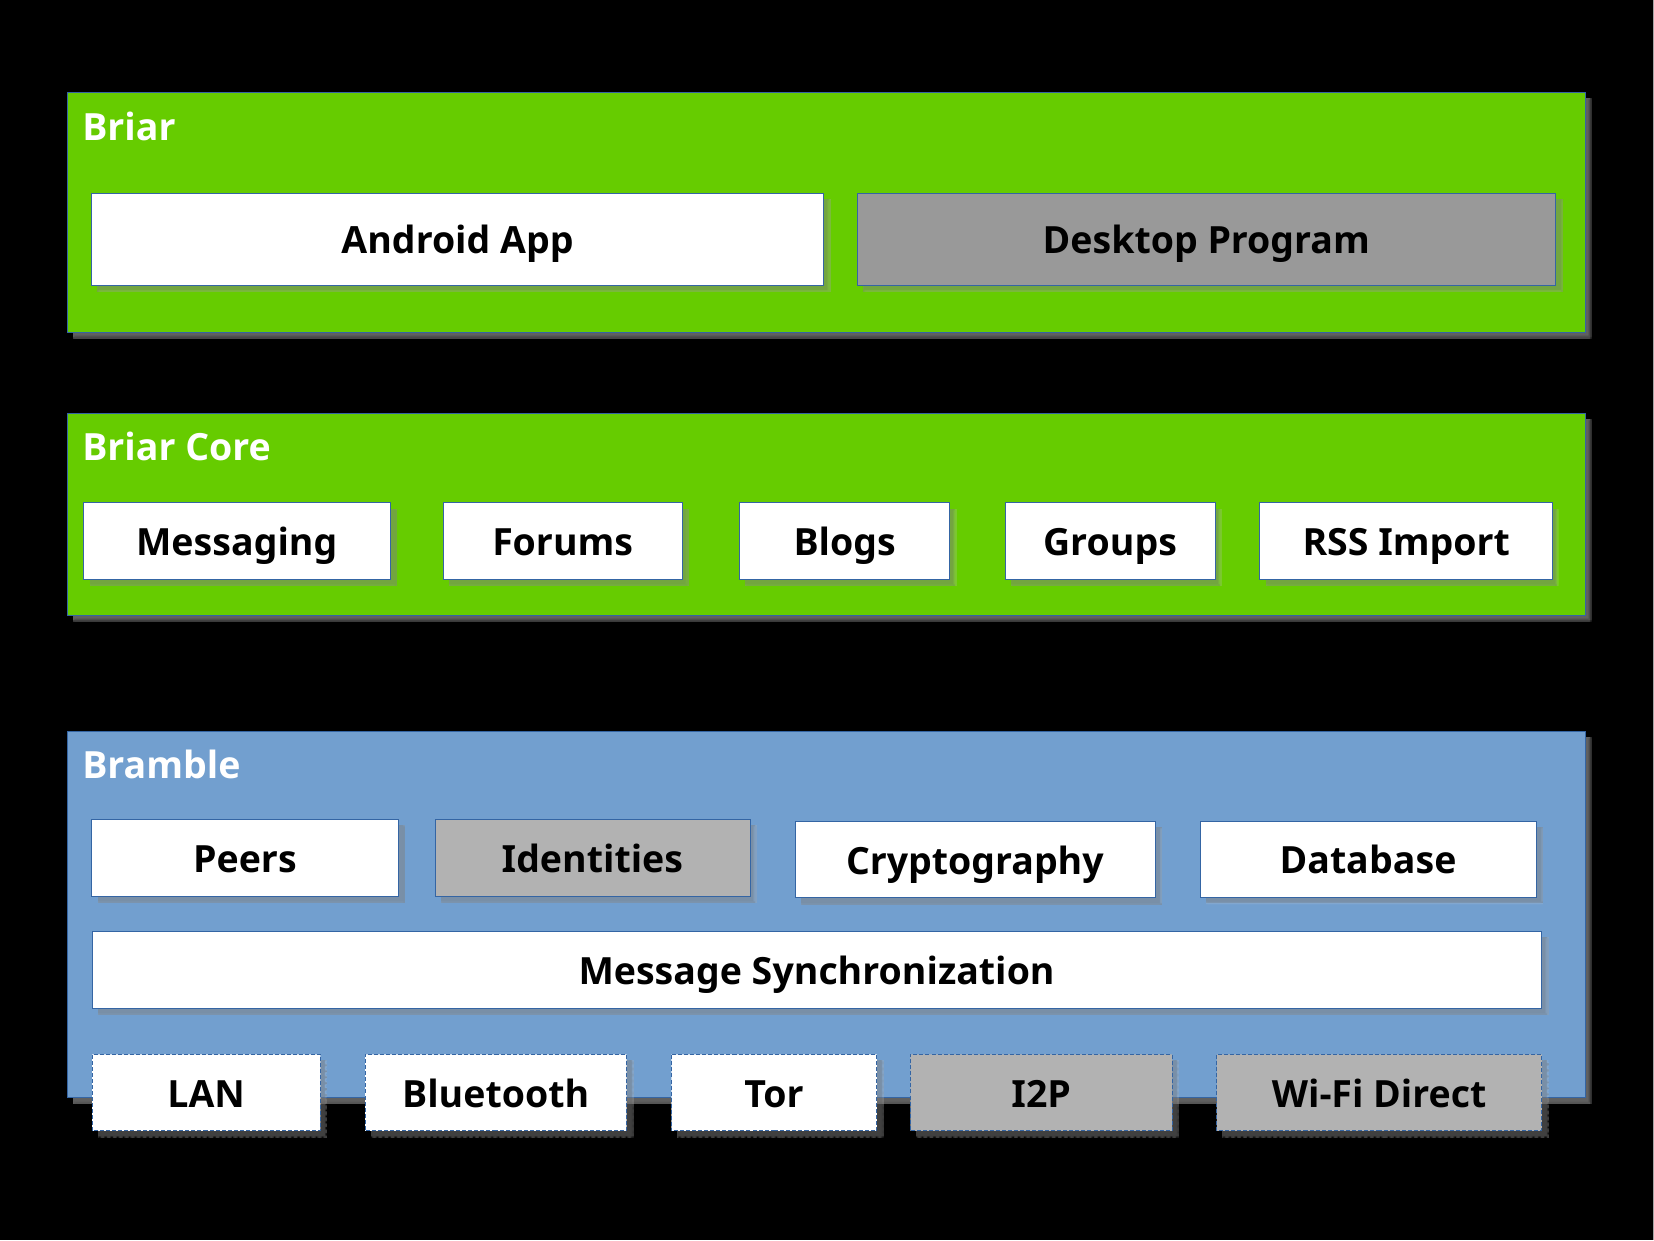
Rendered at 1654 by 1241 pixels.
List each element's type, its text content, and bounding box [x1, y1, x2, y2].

text_box Blogs [739, 502, 950, 580]
text_box Forums [443, 502, 683, 580]
text_box Bramble [67, 731, 1586, 1098]
text_box LAN [92, 1054, 321, 1131]
text_box Message Synchronization [92, 931, 1542, 1009]
text_box Tor [671, 1054, 877, 1131]
text_box I2P [910, 1054, 1173, 1131]
text_box Identities [435, 819, 751, 897]
text_box Bluetooth [365, 1054, 627, 1131]
text_box Messaging [83, 502, 391, 580]
text_box Briar Core [67, 413, 1586, 616]
text_box Briar [67, 92, 1586, 333]
text_box RSS Import [1259, 502, 1553, 580]
text_box Cryptography [795, 821, 1156, 898]
text_box Android App [91, 193, 824, 286]
text_box Groups [1005, 502, 1216, 580]
text_box Database [1200, 821, 1537, 898]
text_box Peers [91, 819, 399, 897]
text_box Desktop Program [857, 193, 1556, 286]
text_box Wi-Fi Direct [1216, 1054, 1542, 1131]
